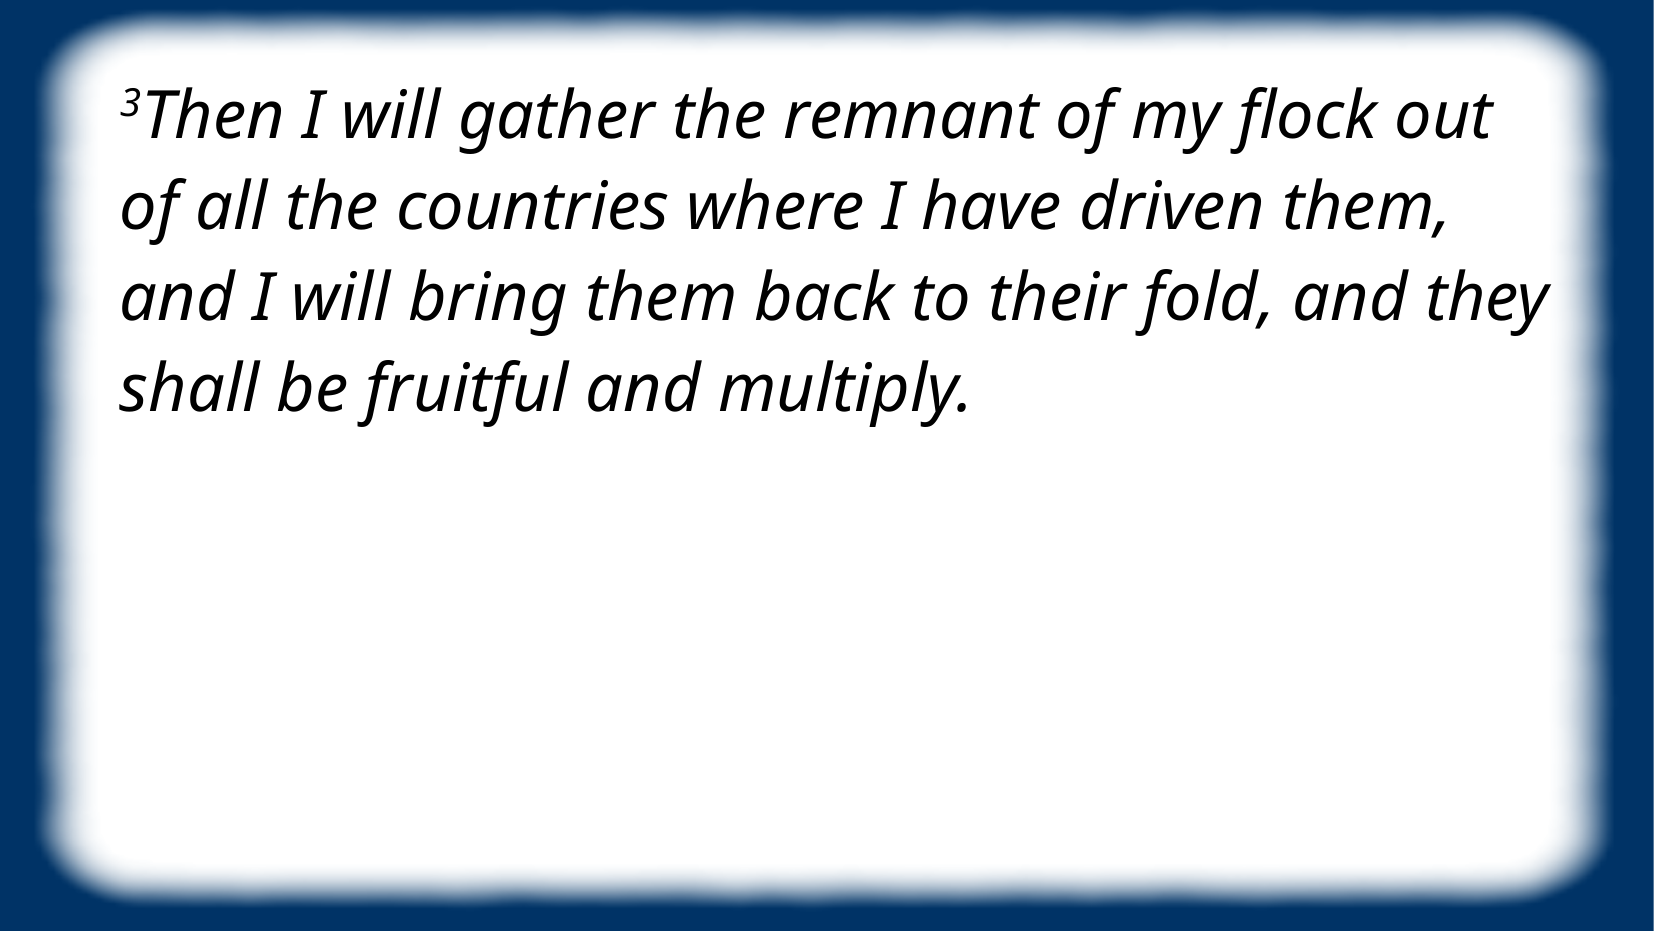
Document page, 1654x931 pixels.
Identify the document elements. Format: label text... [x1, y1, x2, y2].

text_box 3Then I will gather the remnant of my flock out of all the countries where I have driven them, and I will bring them back to their fold, and they shall be fruitful and multiply. [105, 60, 1576, 430]
picture [0, 0, 1654, 931]
